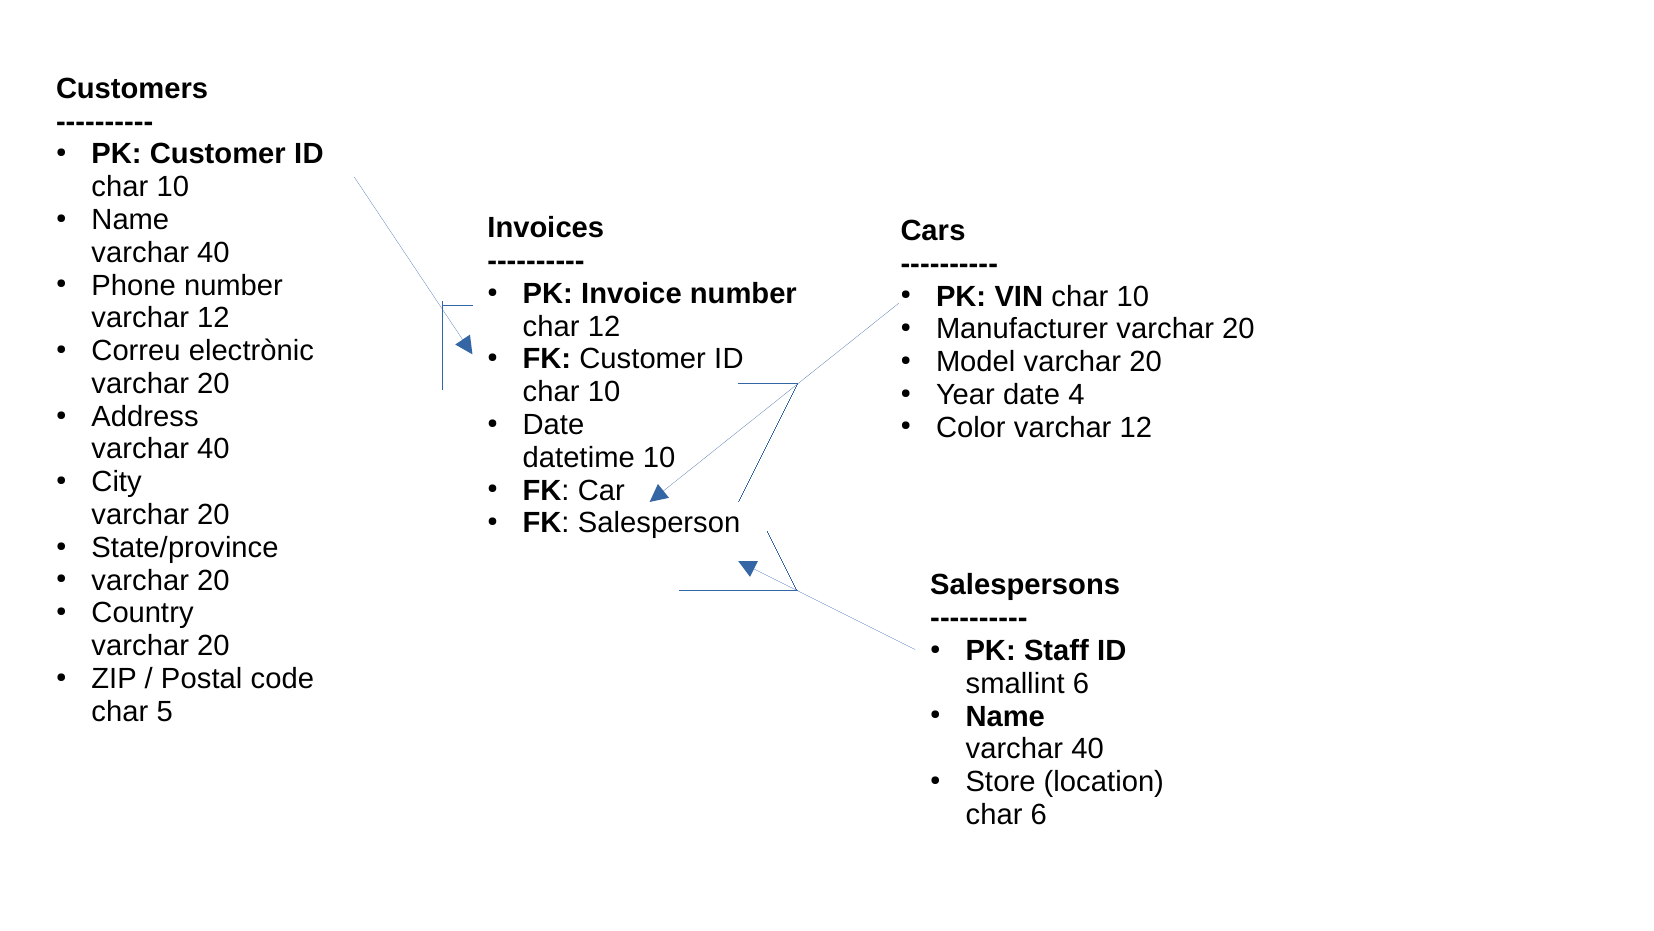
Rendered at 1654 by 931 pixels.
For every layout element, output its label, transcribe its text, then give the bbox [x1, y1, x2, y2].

text_box Salespersons ---------- PK: Staff ID smallint 6 Name varchar 40 Store (location) char 6 [915, 561, 1182, 881]
text_box Customers ---------- PK: Customer ID char 10 Name varchar 40 Phone number varchar 12 Correu electrònic varchar 20 Address varchar 40 City varchar 20 State/province varchar 20 Country varchar 20 ZIP / Postal code char 5 [41, 64, 603, 768]
text_box Invoices ---------- PK: Invoice number char 12 FK: Customer ID char 10 Date datetime 10 FK: Car FK: Salesperson [472, 203, 827, 589]
text_box Cars ---------- PK: VIN char 10 Manufacturer varchar 20 Model varchar 20 Year date 4 Color varchar 12 [885, 206, 1359, 526]
